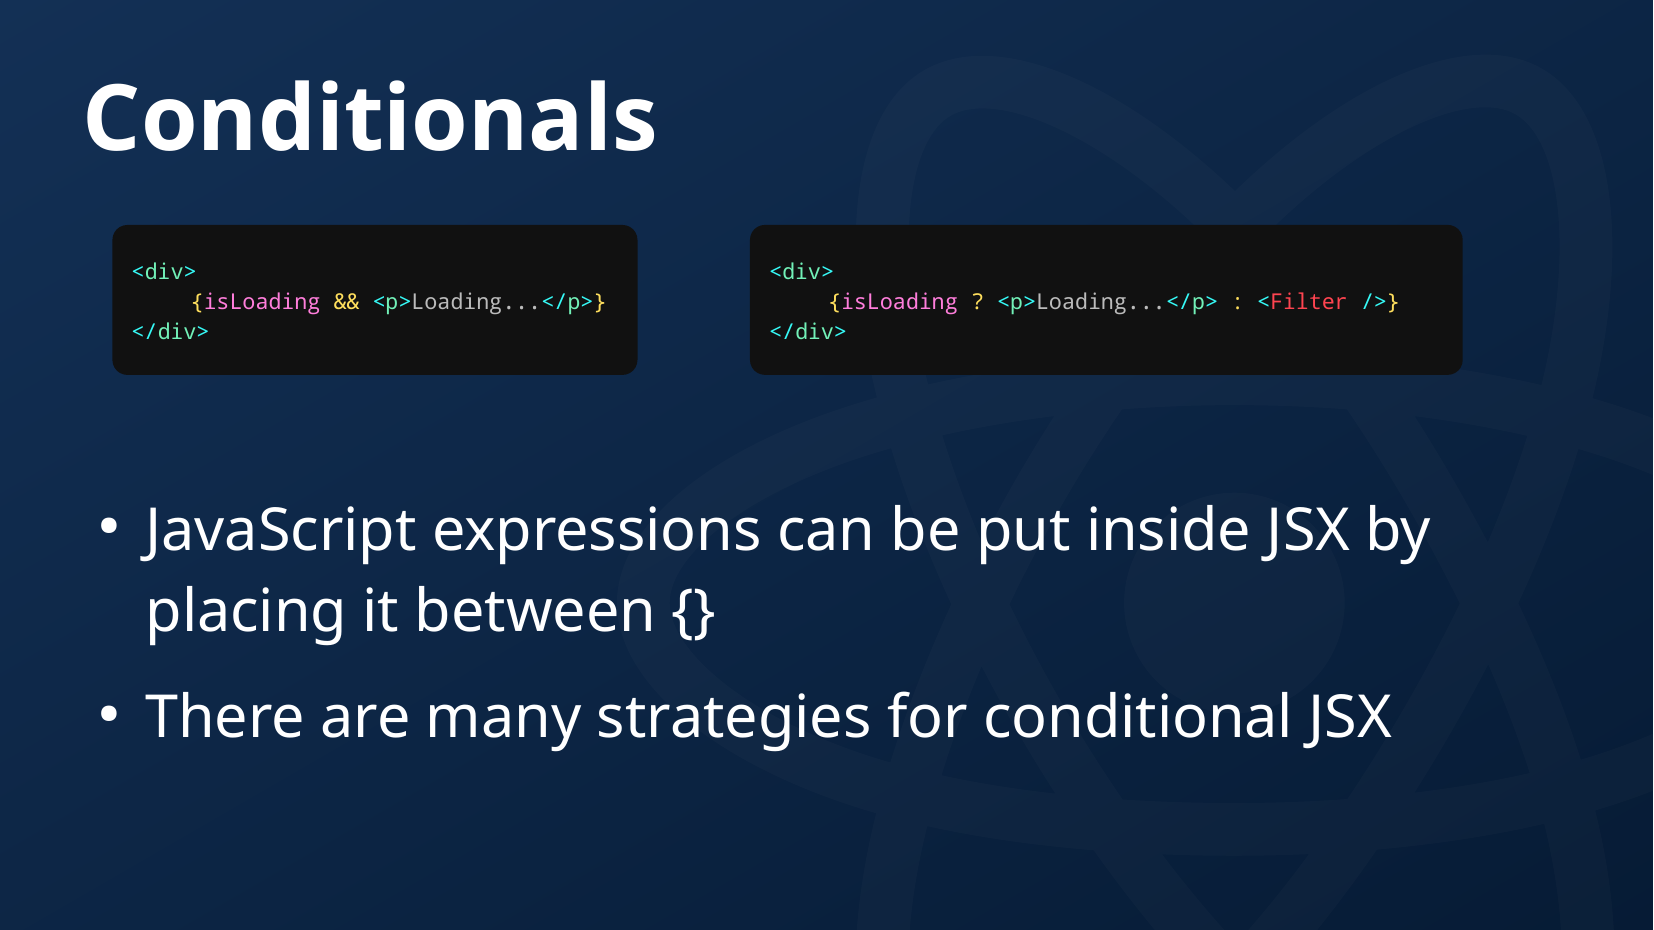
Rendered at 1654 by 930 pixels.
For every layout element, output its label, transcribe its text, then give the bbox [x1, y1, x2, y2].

list JavaScript expressions can be put inside JSX by placing it between {} There are many strategies for conditional JSX [82, 487, 1571, 757]
text_box <div> {isLoading && <p>Loading...</p>} </div> [112, 224, 638, 375]
title Conditionals [82, 37, 1571, 193]
text_box <div> {isLoading ? <p>Loading...</p> : <Filter />} </div> [749, 224, 1463, 375]
